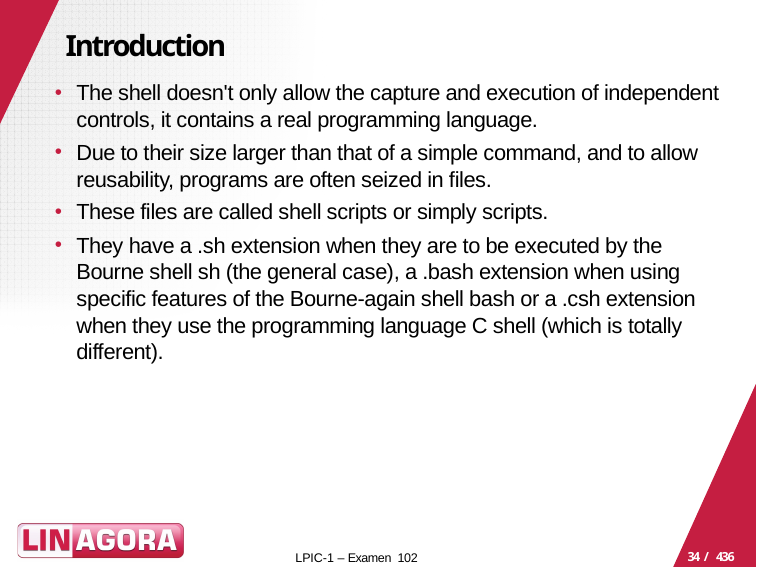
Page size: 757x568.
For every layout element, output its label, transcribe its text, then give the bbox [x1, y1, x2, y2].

footer LPIC-1 – Examen 102 [293, 549, 420, 568]
text_box The shell doesn't only allow the capture and execution of independent controls, it contains a real programming language. Due to their size larger than that of a simple command, and to allow reusability, programs are often seized in files. These files are called shell scripts or simply scripts. They have a .sh extension when they are to be executed by the Bourne shell sh (the general case), a .bash extension when using specific features of the Bourne-again shell bash or a .csh extension when they use the programming language C shell (which is totally different). [52, 78, 731, 365]
picture [0, 0, 352, 352]
slide_number <numéro> / 436 [683, 549, 747, 568]
text_box [17, 519, 184, 562]
title Introduction [63, 26, 692, 78]
